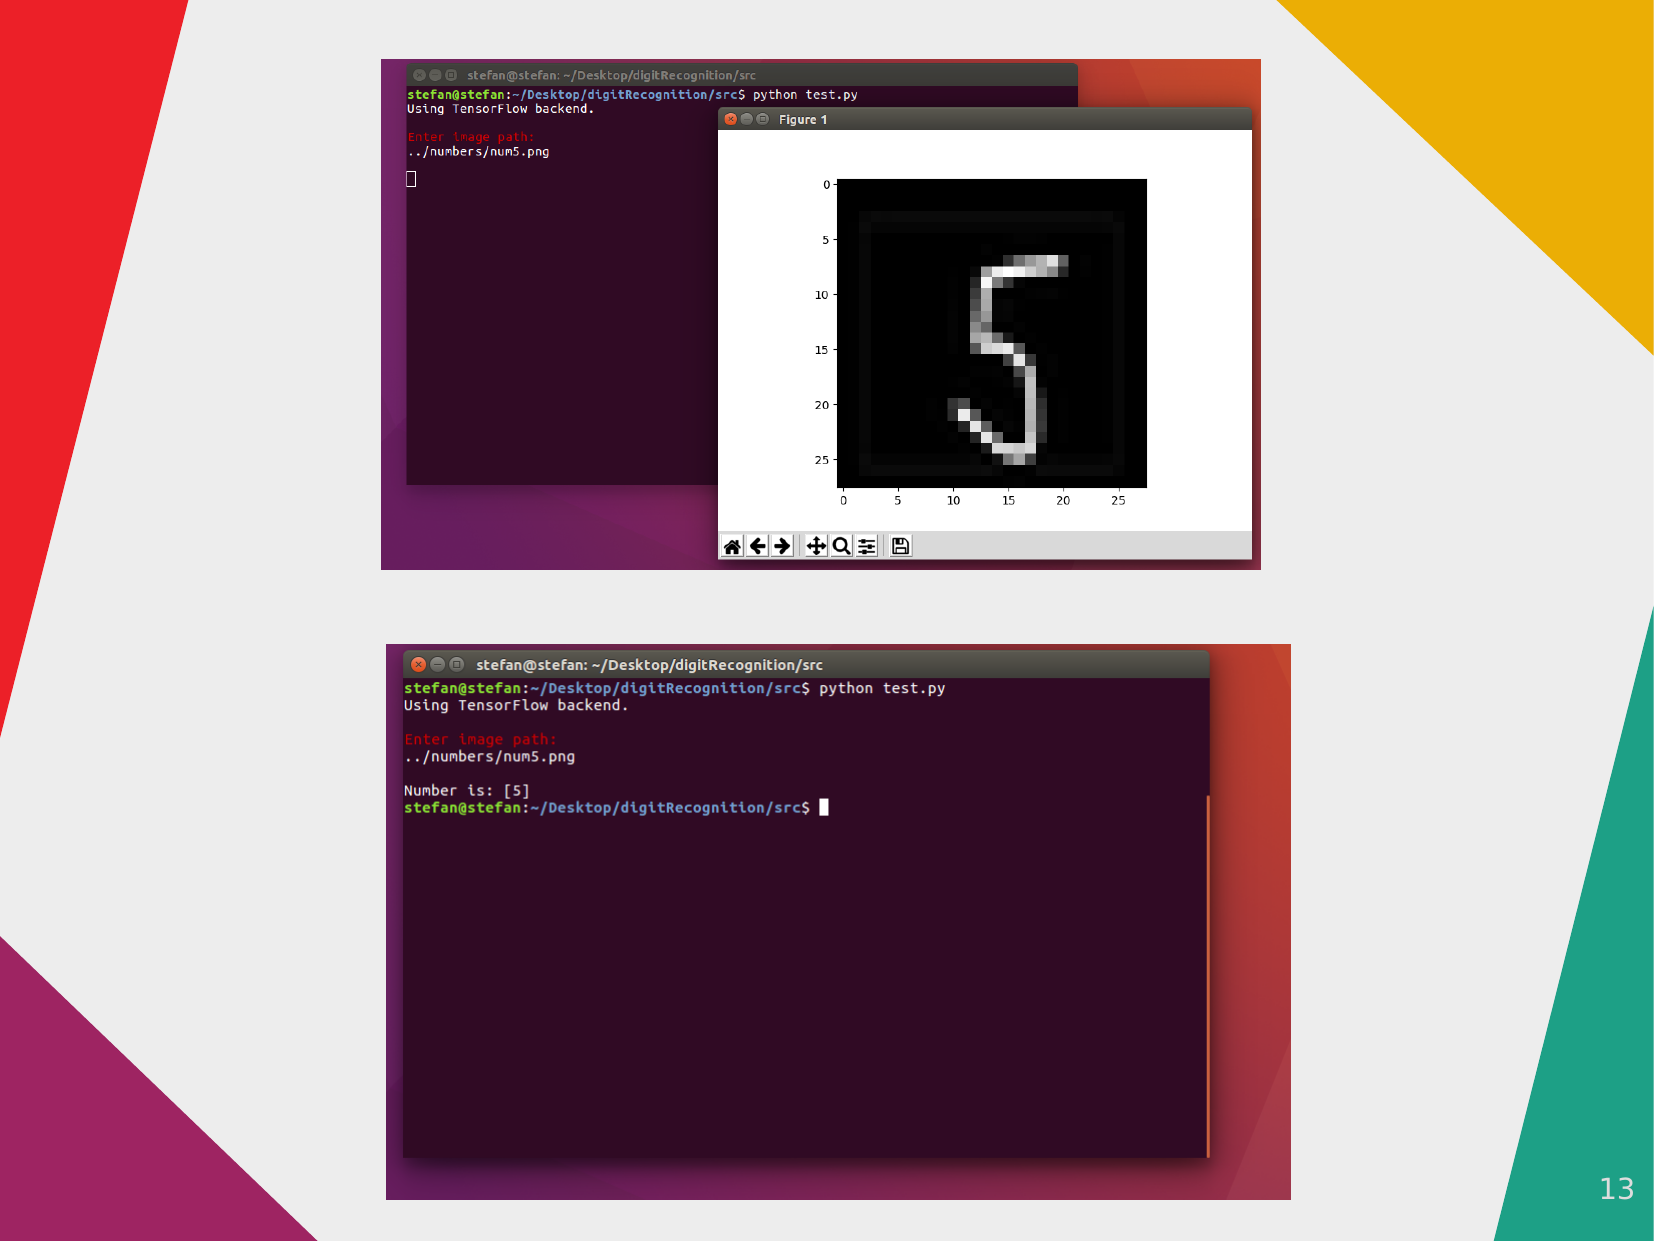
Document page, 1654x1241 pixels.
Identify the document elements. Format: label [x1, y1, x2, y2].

picture [386, 644, 1291, 1201]
picture [381, 59, 1261, 571]
